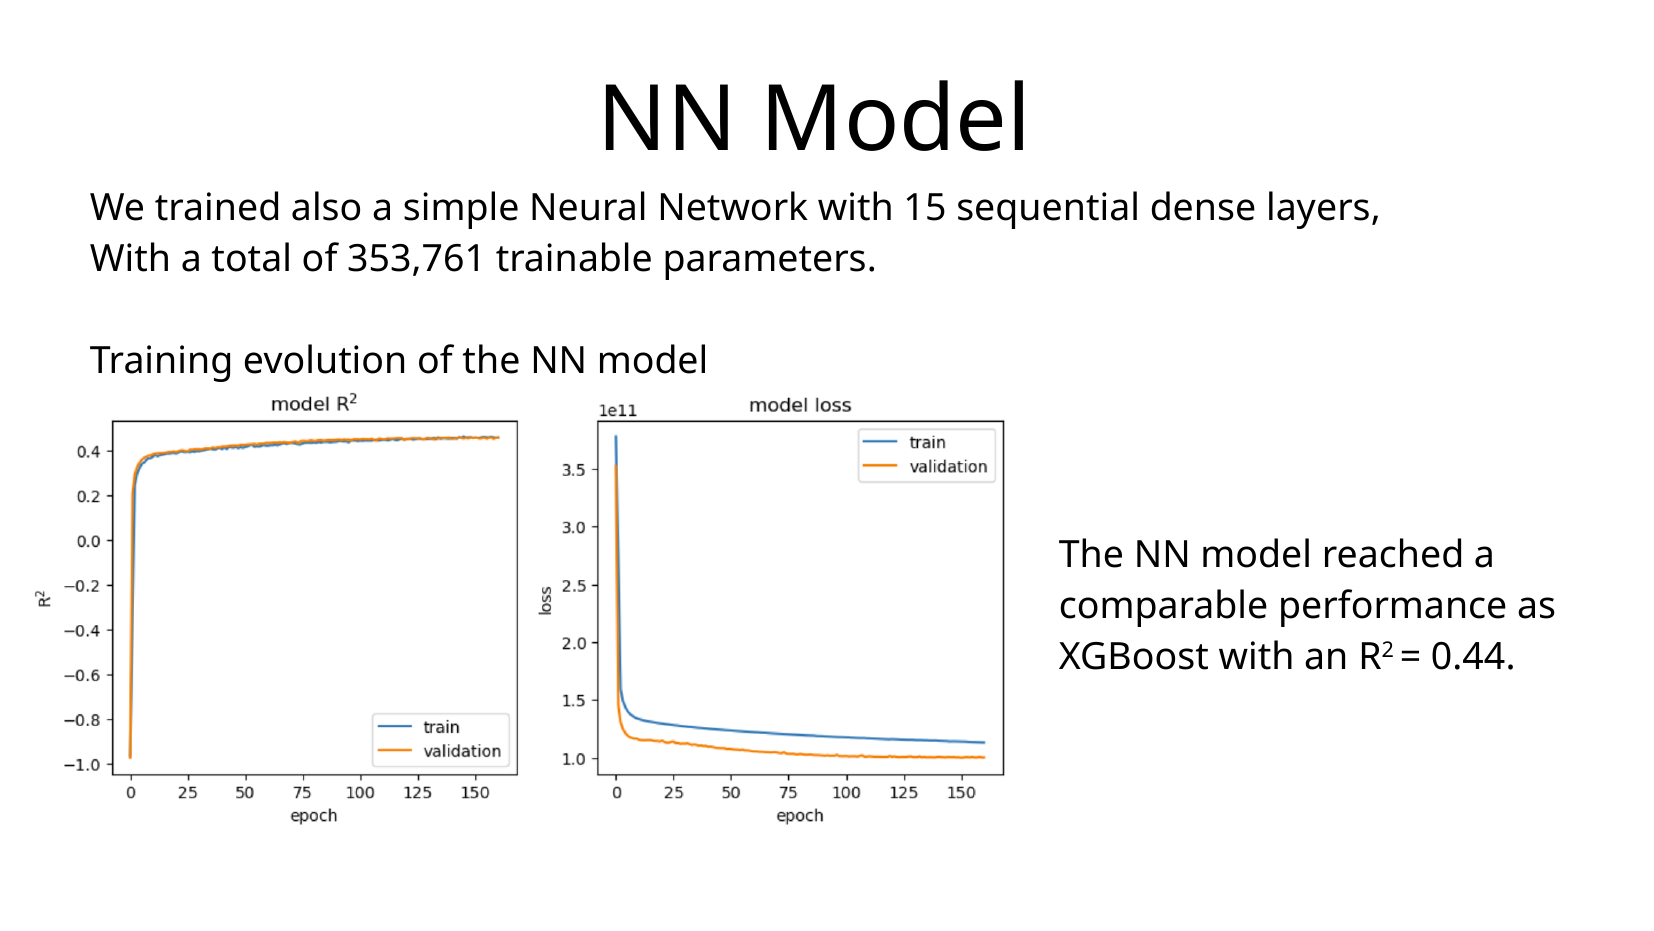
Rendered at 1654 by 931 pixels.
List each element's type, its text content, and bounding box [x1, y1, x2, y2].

text_box We trained also a simple Neural Network with 15 sequential dense layers, With a total of 353,761 trainable parameters. Training evolution of the NN model [75, 173, 1576, 468]
title NN Model [82, 37, 1571, 173]
picture [31, 389, 1007, 826]
text_box The NN model reached a comparable performance as XGBoost with an R2 = 0.44. [1044, 520, 1645, 751]
